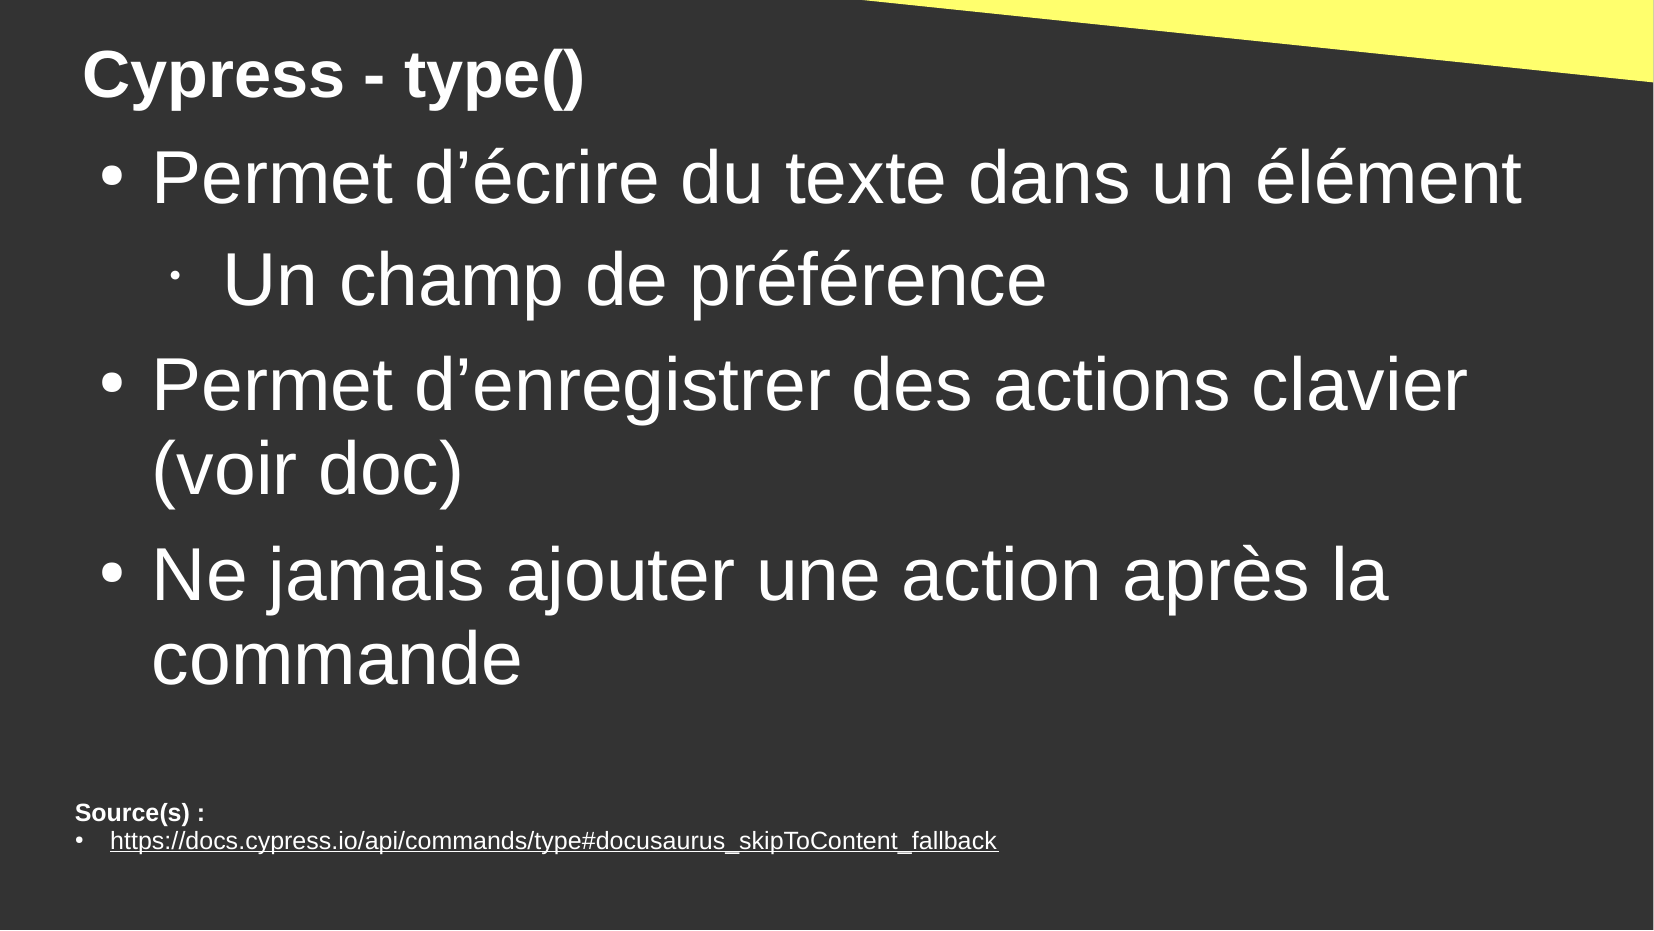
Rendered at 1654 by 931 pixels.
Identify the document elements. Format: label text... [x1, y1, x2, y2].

title Cypress - type() [82, 37, 799, 114]
text_box Source(s) : https://docs.cypress.io/api/commands/type#docusaurus_skipToContent_fallback [60, 791, 1546, 919]
text_box [862, 0, 1654, 83]
list Permet d’écrire du texte dans un élément Un champ de préférence Permet d’enregistrer des actions clavier (voir doc) Ne jamais ajouter une action après la commande [80, 135, 1619, 709]
